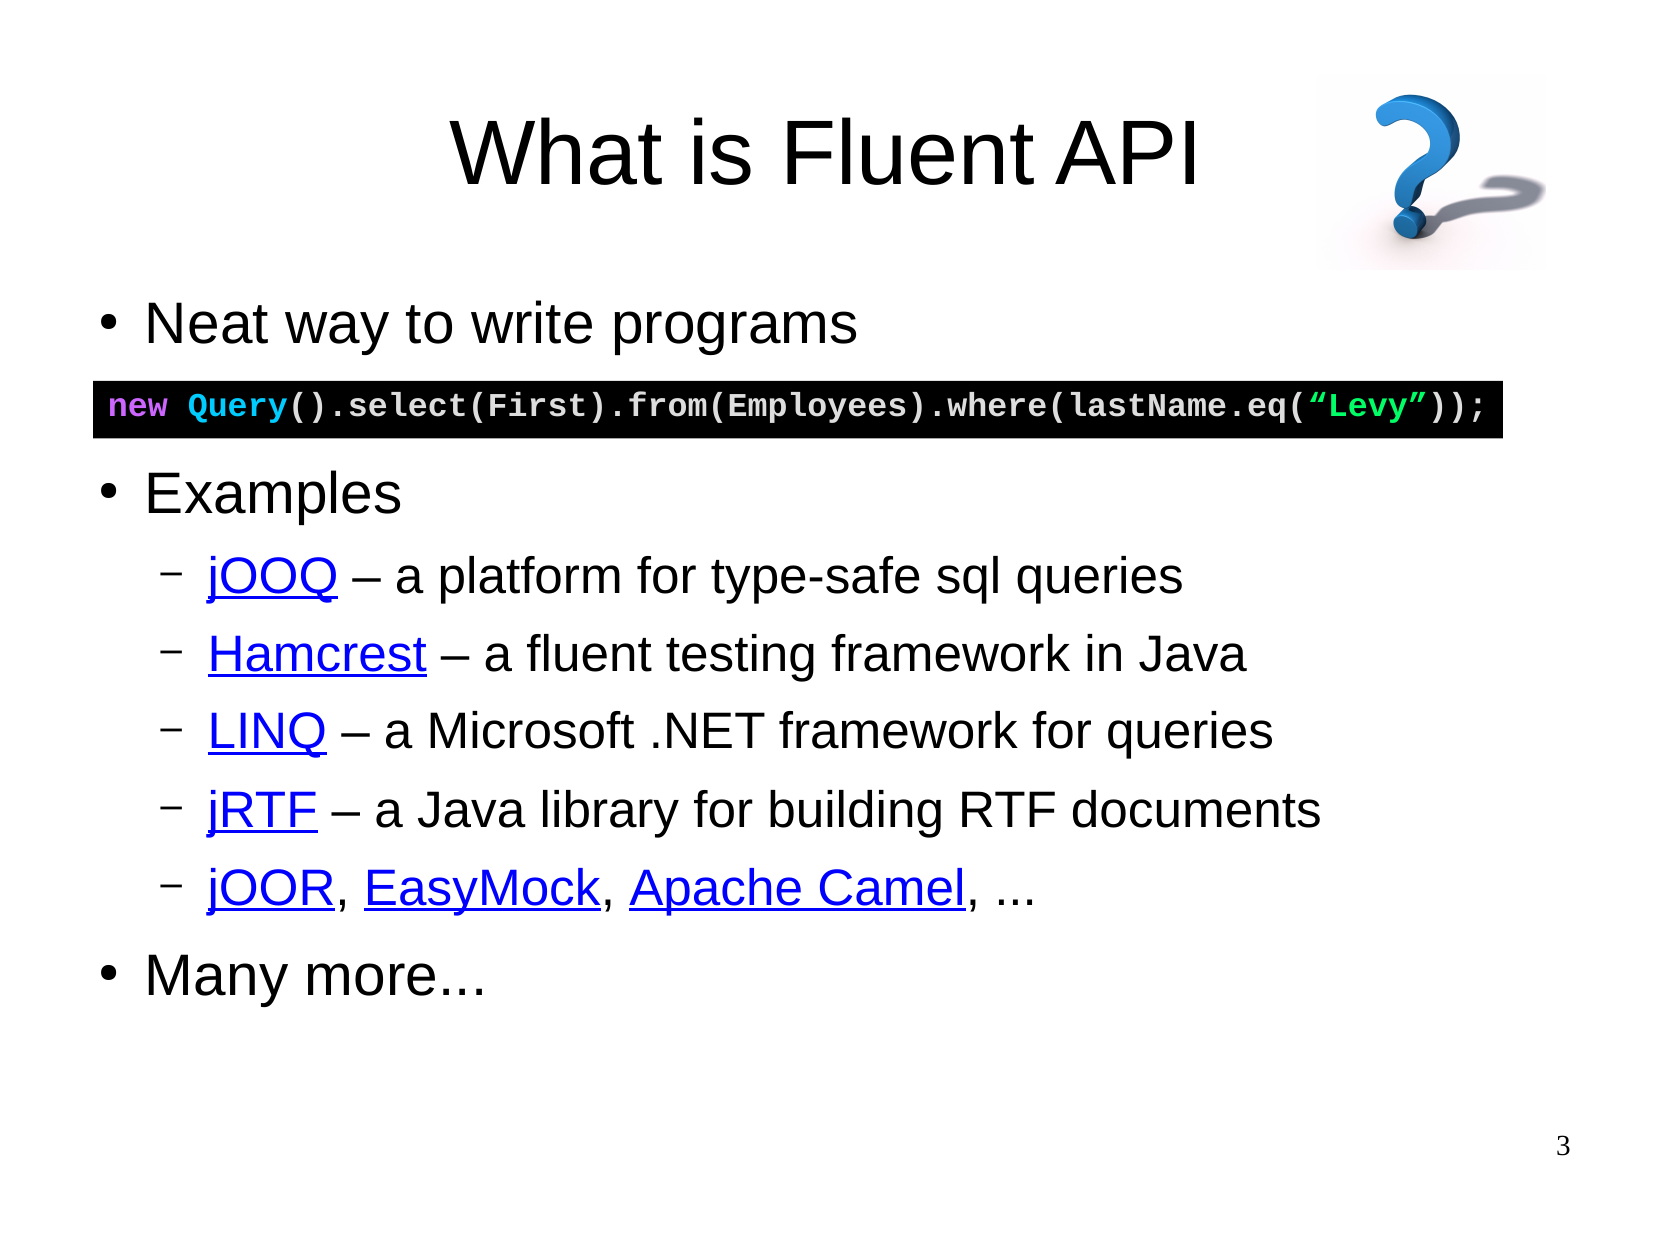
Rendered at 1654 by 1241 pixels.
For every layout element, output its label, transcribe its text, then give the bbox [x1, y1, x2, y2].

picture [1316, 74, 1546, 271]
list Neat way to write programs Examples jOOQ – a platform for type-safe sql queries Hamcrest – a fluent testing framework in Java LINQ – a Microsoft .NET framework for queries jRTF – a Java library for building RTF documents jOOR, EasyMock, Apache Camel, ... Many more... [82, 290, 1571, 1010]
title What is Fluent API [82, 49, 1571, 257]
text_box new Query().select(First).from(Employees).where(lastName.eq(“Levy”)); [93, 380, 1503, 439]
